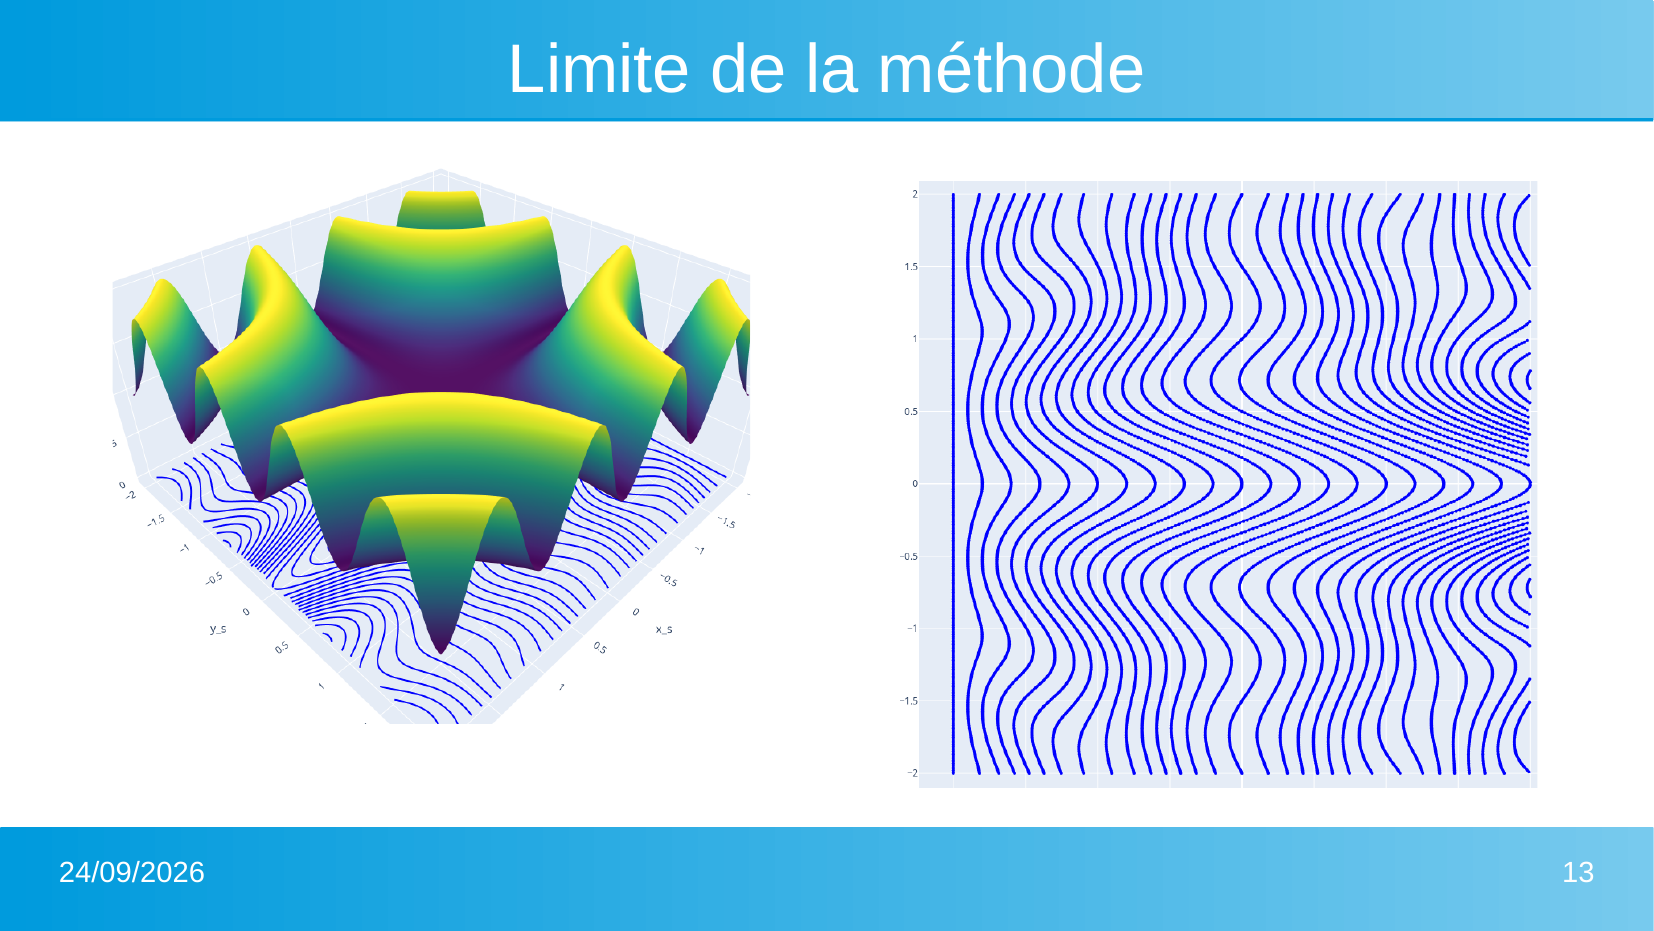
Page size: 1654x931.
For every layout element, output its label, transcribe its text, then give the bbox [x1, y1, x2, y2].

picture [900, 181, 1538, 788]
title Limite de la méthode [59, 29, 1595, 108]
picture [112, 149, 751, 788]
